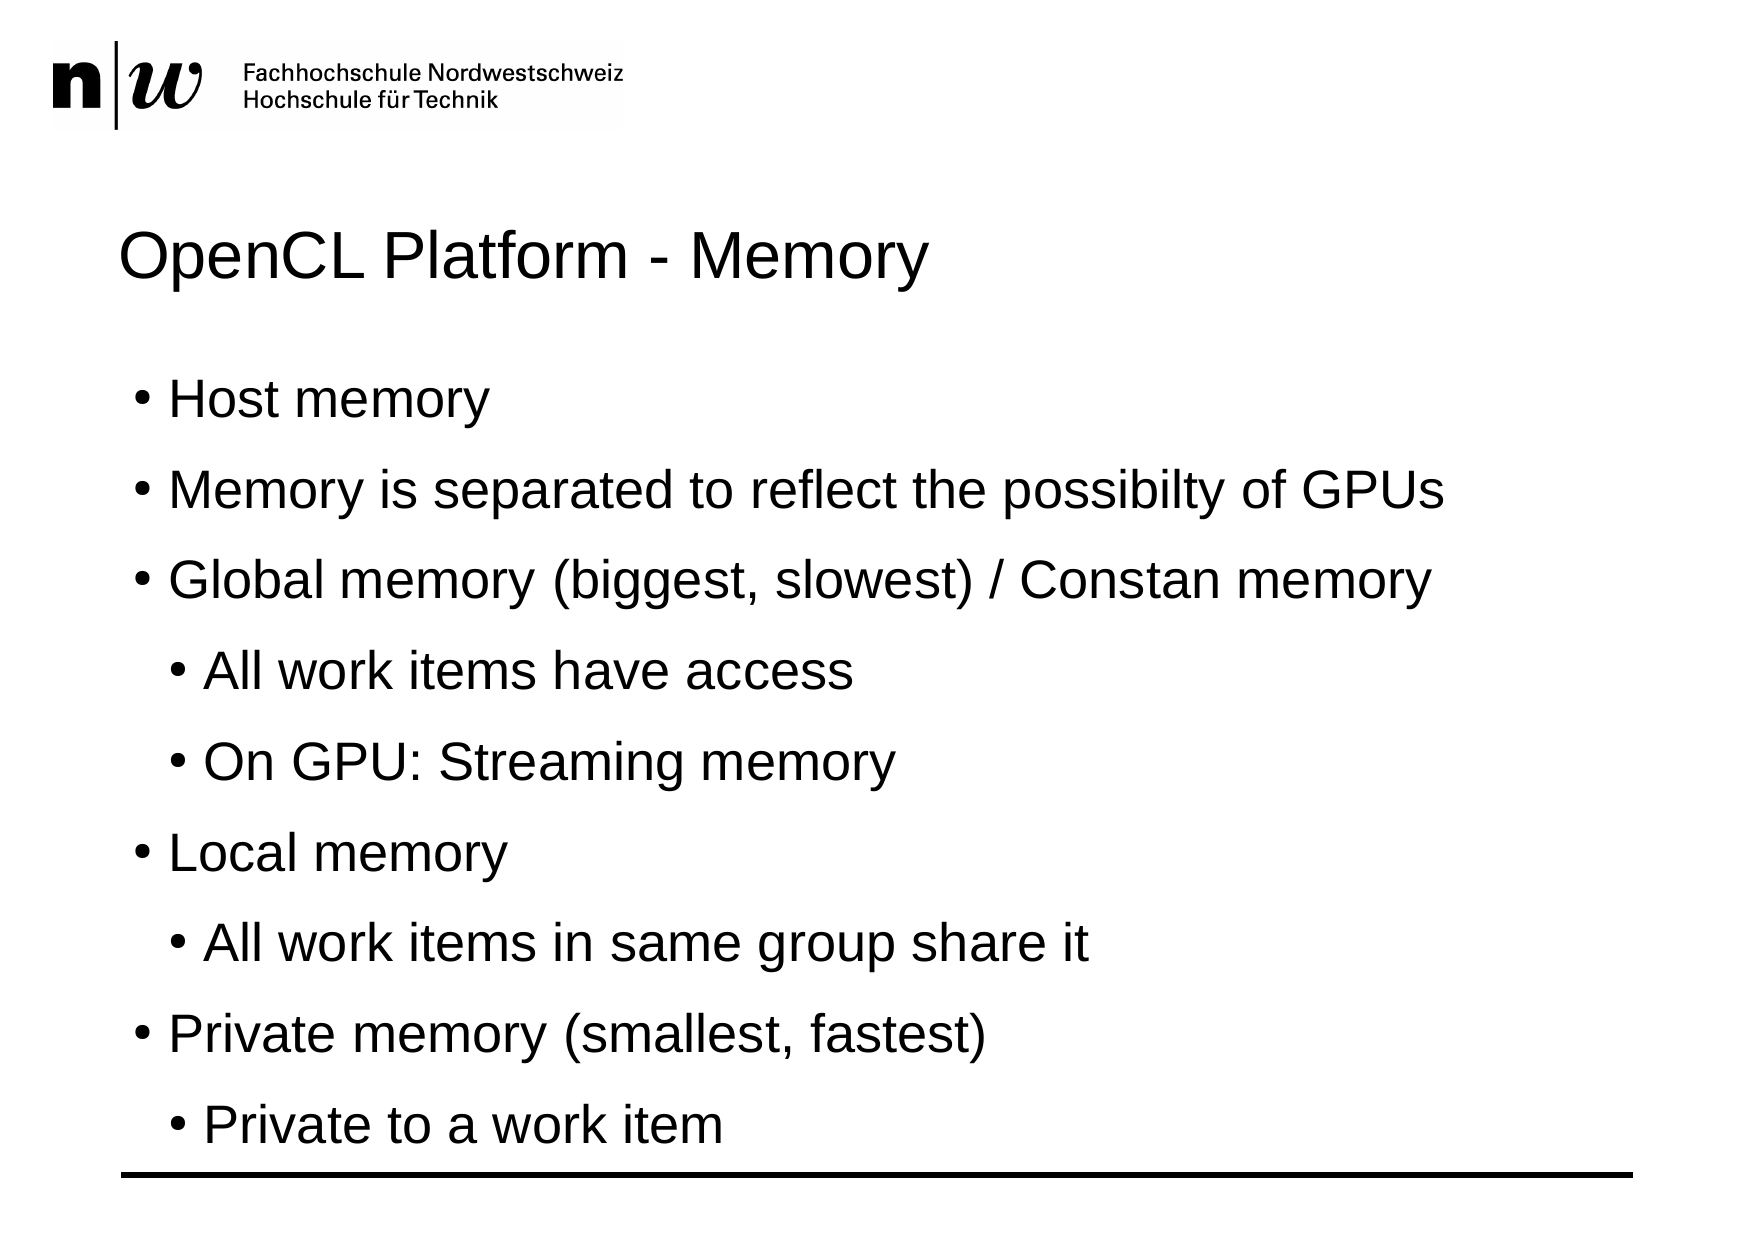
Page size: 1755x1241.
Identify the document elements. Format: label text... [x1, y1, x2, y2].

picture [53, 41, 623, 130]
text_box OpenCL Platform - Memory [118, 212, 1606, 296]
text_box Host memory Memory is separated to reflect the possibilty of GPUs Global memory (biggest, slowest) / Constan memory All work items have access On GPU: Streaming memory Local memory All work items in same group share it Private memory (smallest, fastest) Private to a work item [118, 330, 1630, 1227]
